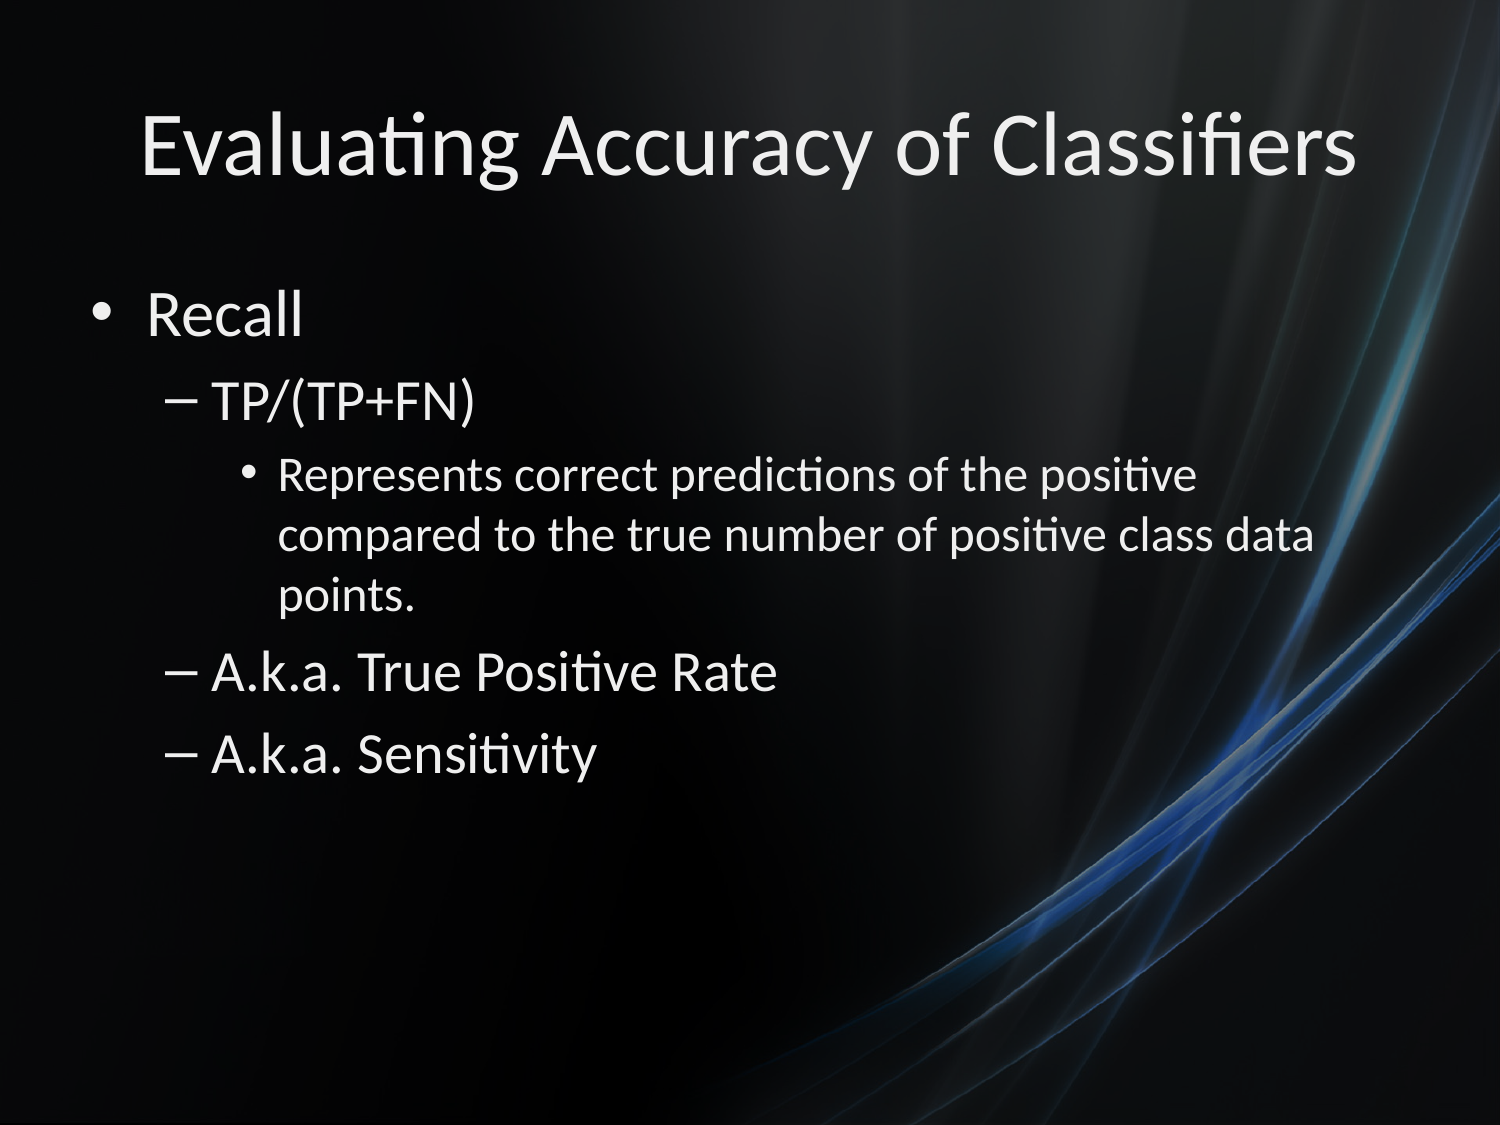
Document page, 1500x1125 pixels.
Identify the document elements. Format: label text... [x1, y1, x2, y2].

title Evaluating Accuracy of Classifiers [75, 45, 1425, 233]
list Recall TP/(TP+FN) Represents correct predictions of the positive compared to the true number of positive class data points. A.k.a. True Positive Rate A.k.a. Sensitivity [75, 262, 1425, 1005]
picture [0, 0, 1500, 1125]
